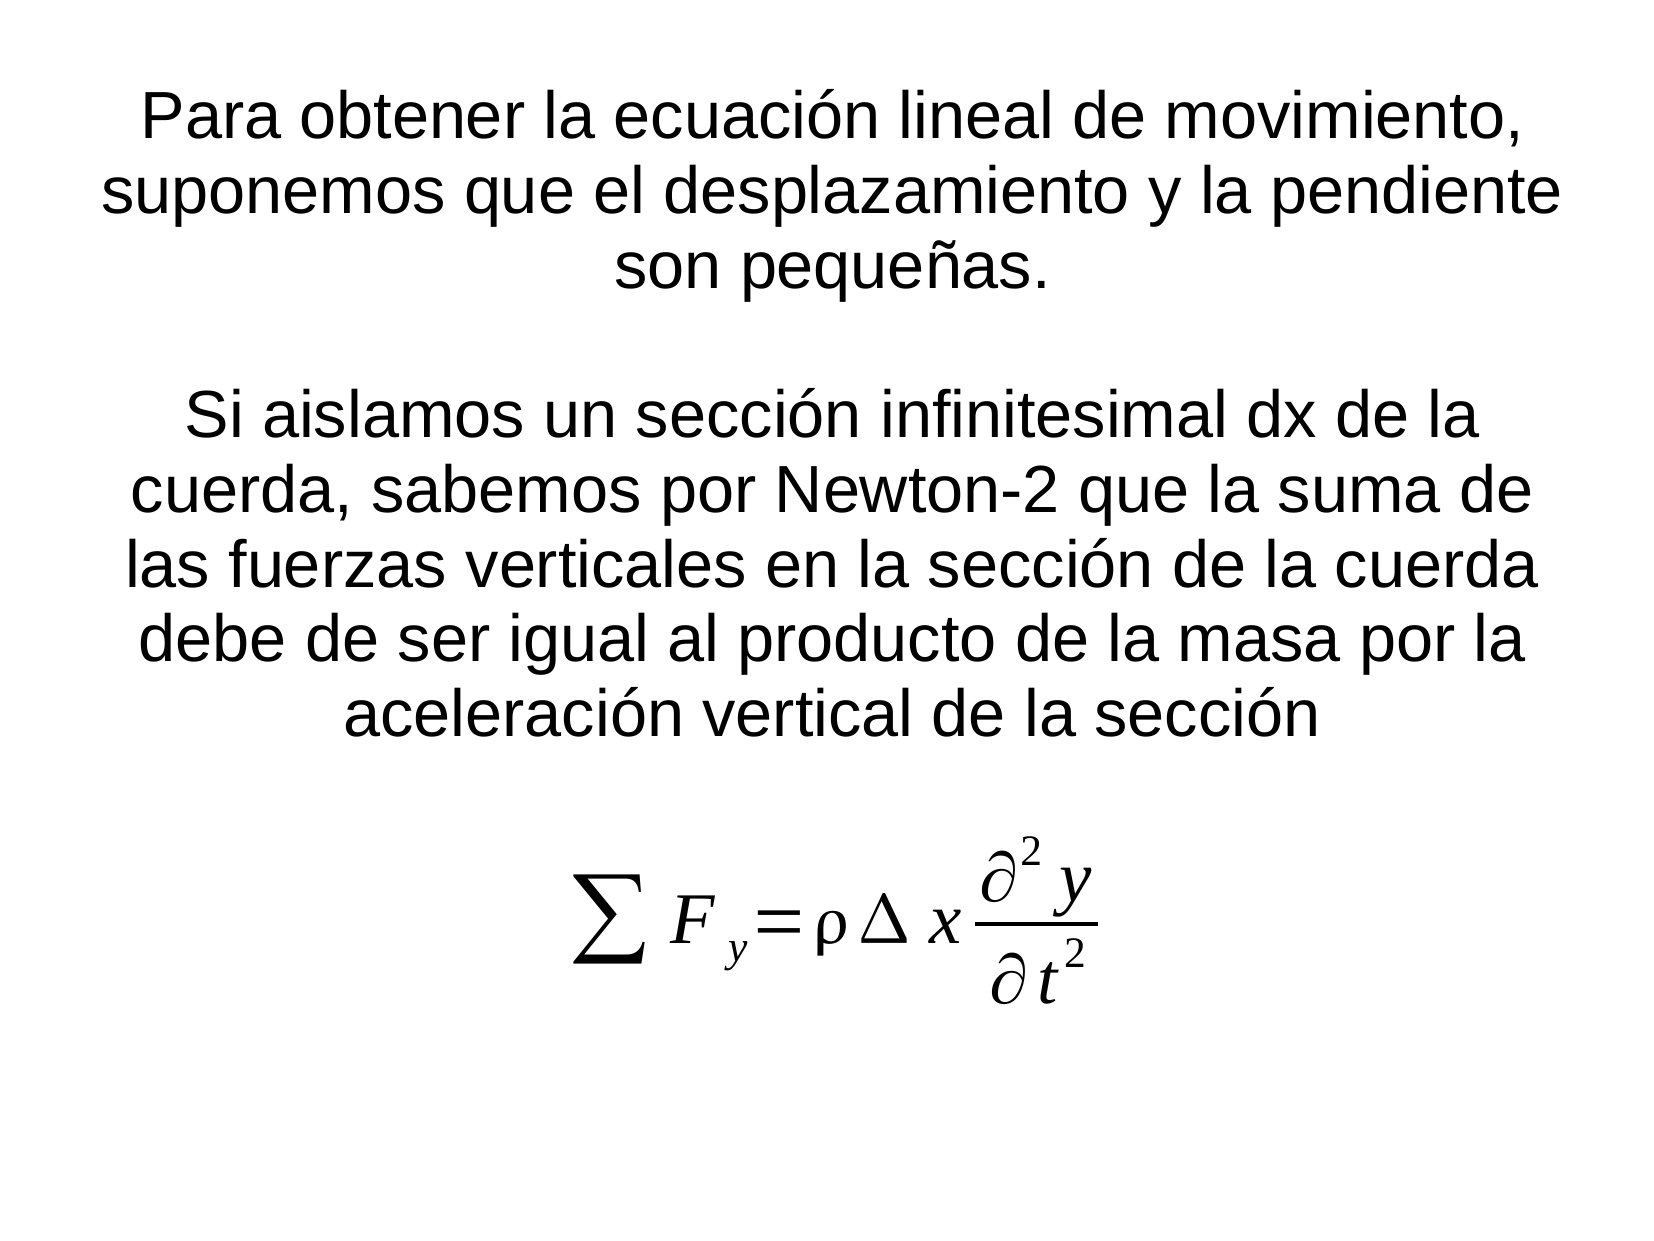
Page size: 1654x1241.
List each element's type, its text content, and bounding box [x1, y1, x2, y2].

subtitle Para obtener la ecuación lineal de movimiento, suponemos que el desplazamiento y la pendiente son pequeñas. Si aislamos un sección infinitesimal dx de la cuerda, sabemos por Newton-2 que la suma de las fuerzas verticales en la sección de la cuerda debe de ser igual al producto de la masa por la aceleración vertical de la sección [88, 61, 1577, 768]
chart [561, 826, 1109, 1020]
